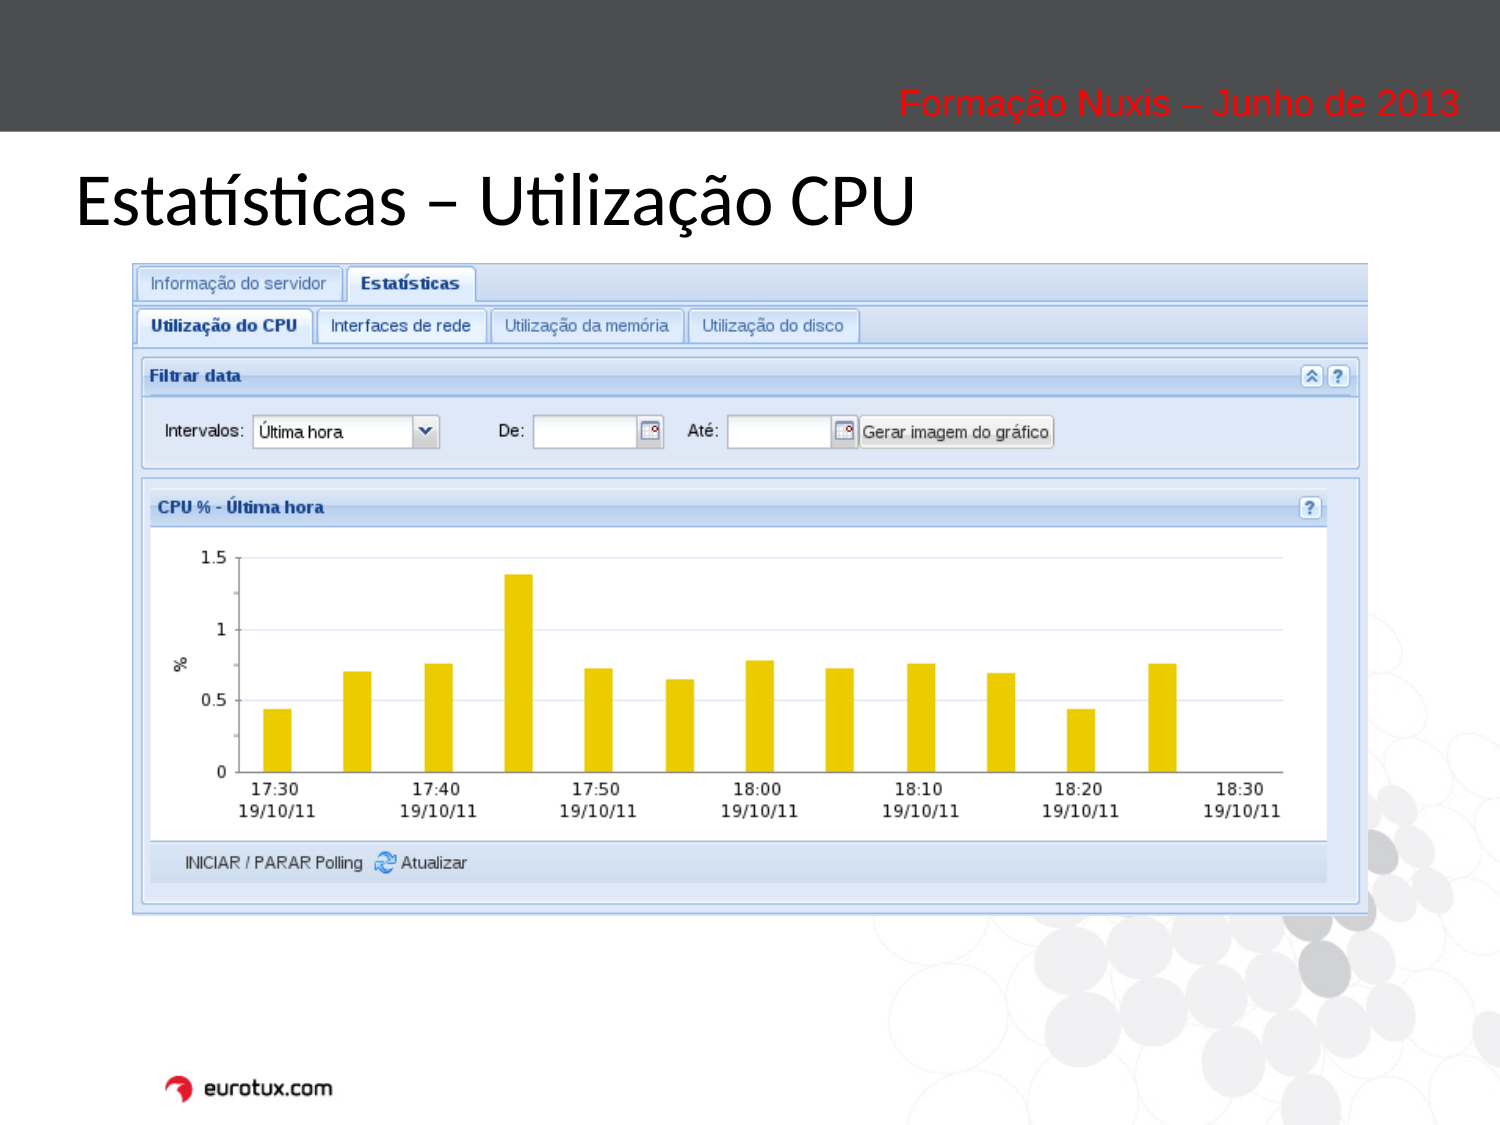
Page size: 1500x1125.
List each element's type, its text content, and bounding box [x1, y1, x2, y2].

title Estatísticas – Utilização CPU [75, 112, 1425, 301]
picture [0, 0, 1500, 1125]
